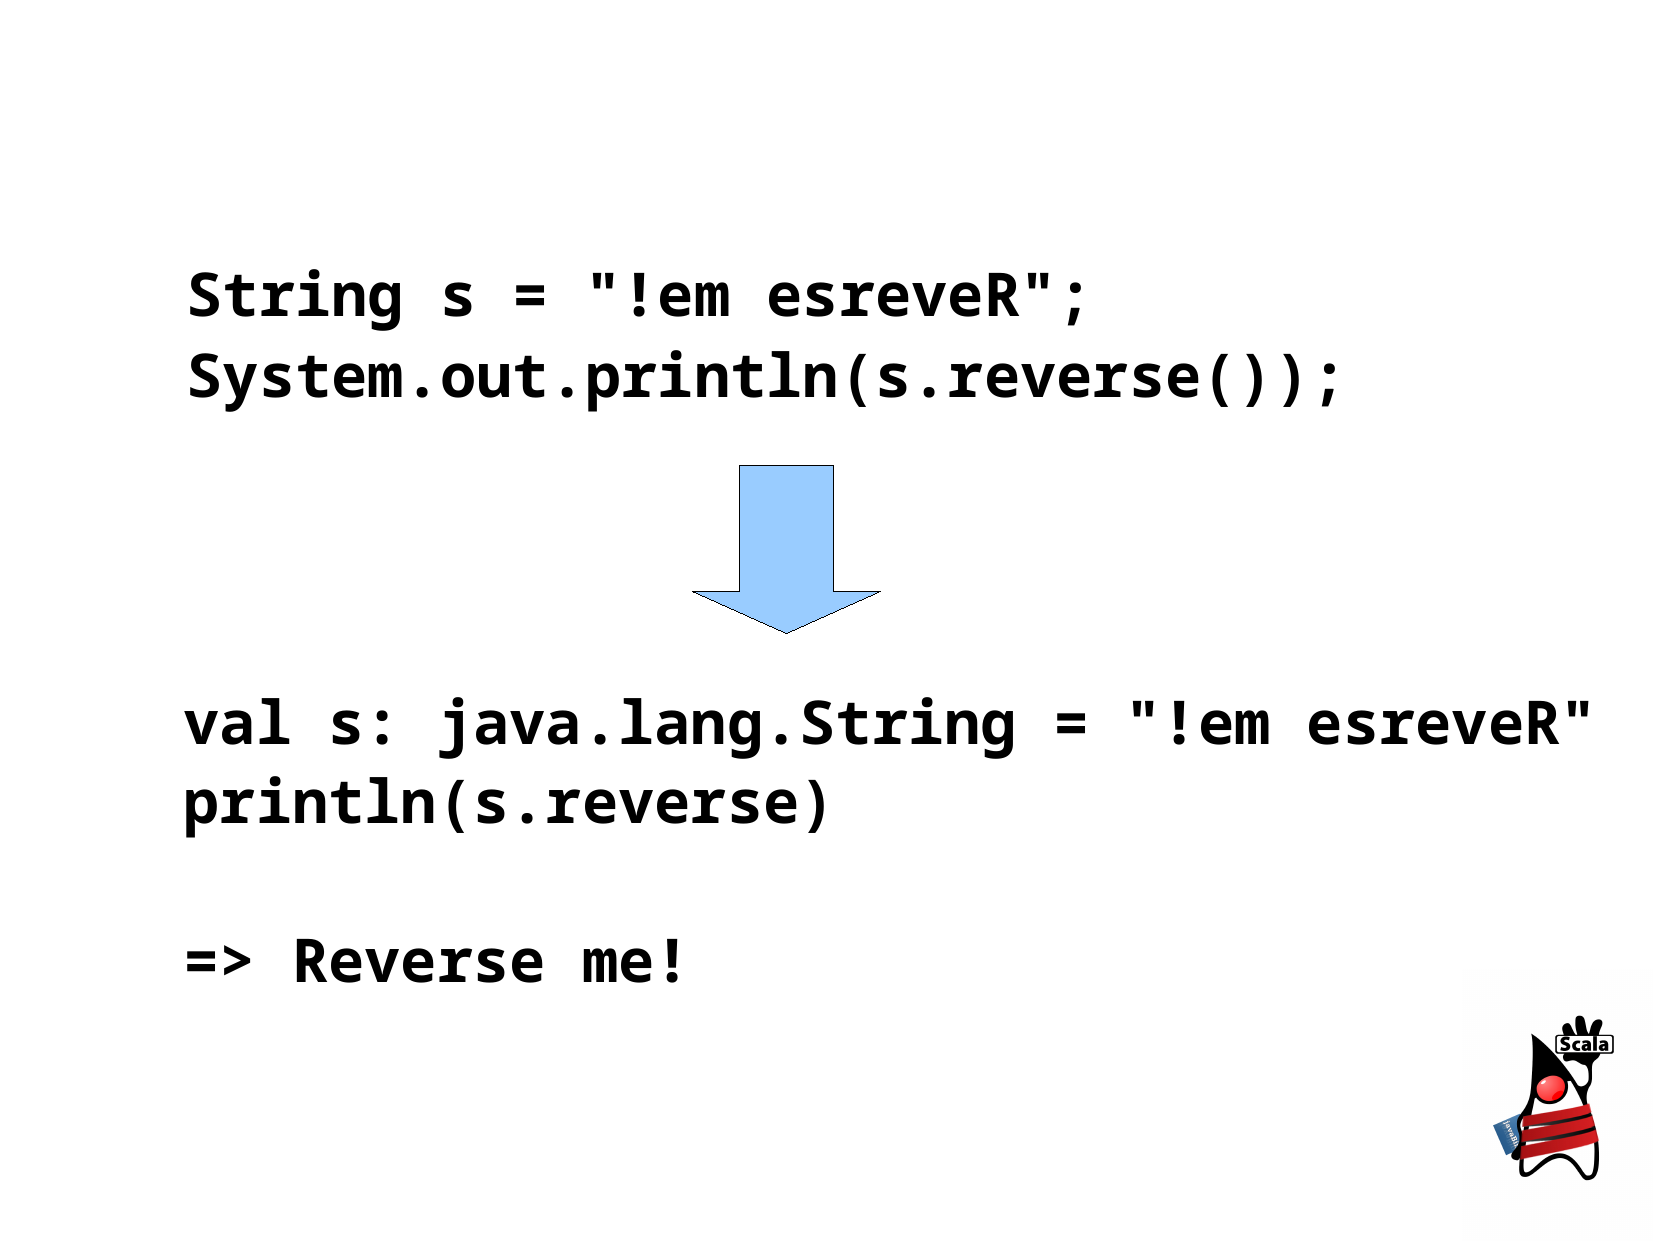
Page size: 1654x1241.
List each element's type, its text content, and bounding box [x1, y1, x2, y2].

text_box [692, 465, 881, 634]
picture [1462, 969, 1654, 1241]
text_box val s: java.lang.String = "!em esreveR" println(s.reverse) => Reverse me! [168, 675, 1613, 1032]
text_box String s = "!em esreveR"; System.out.println(s.reverse()); [171, 246, 1426, 403]
